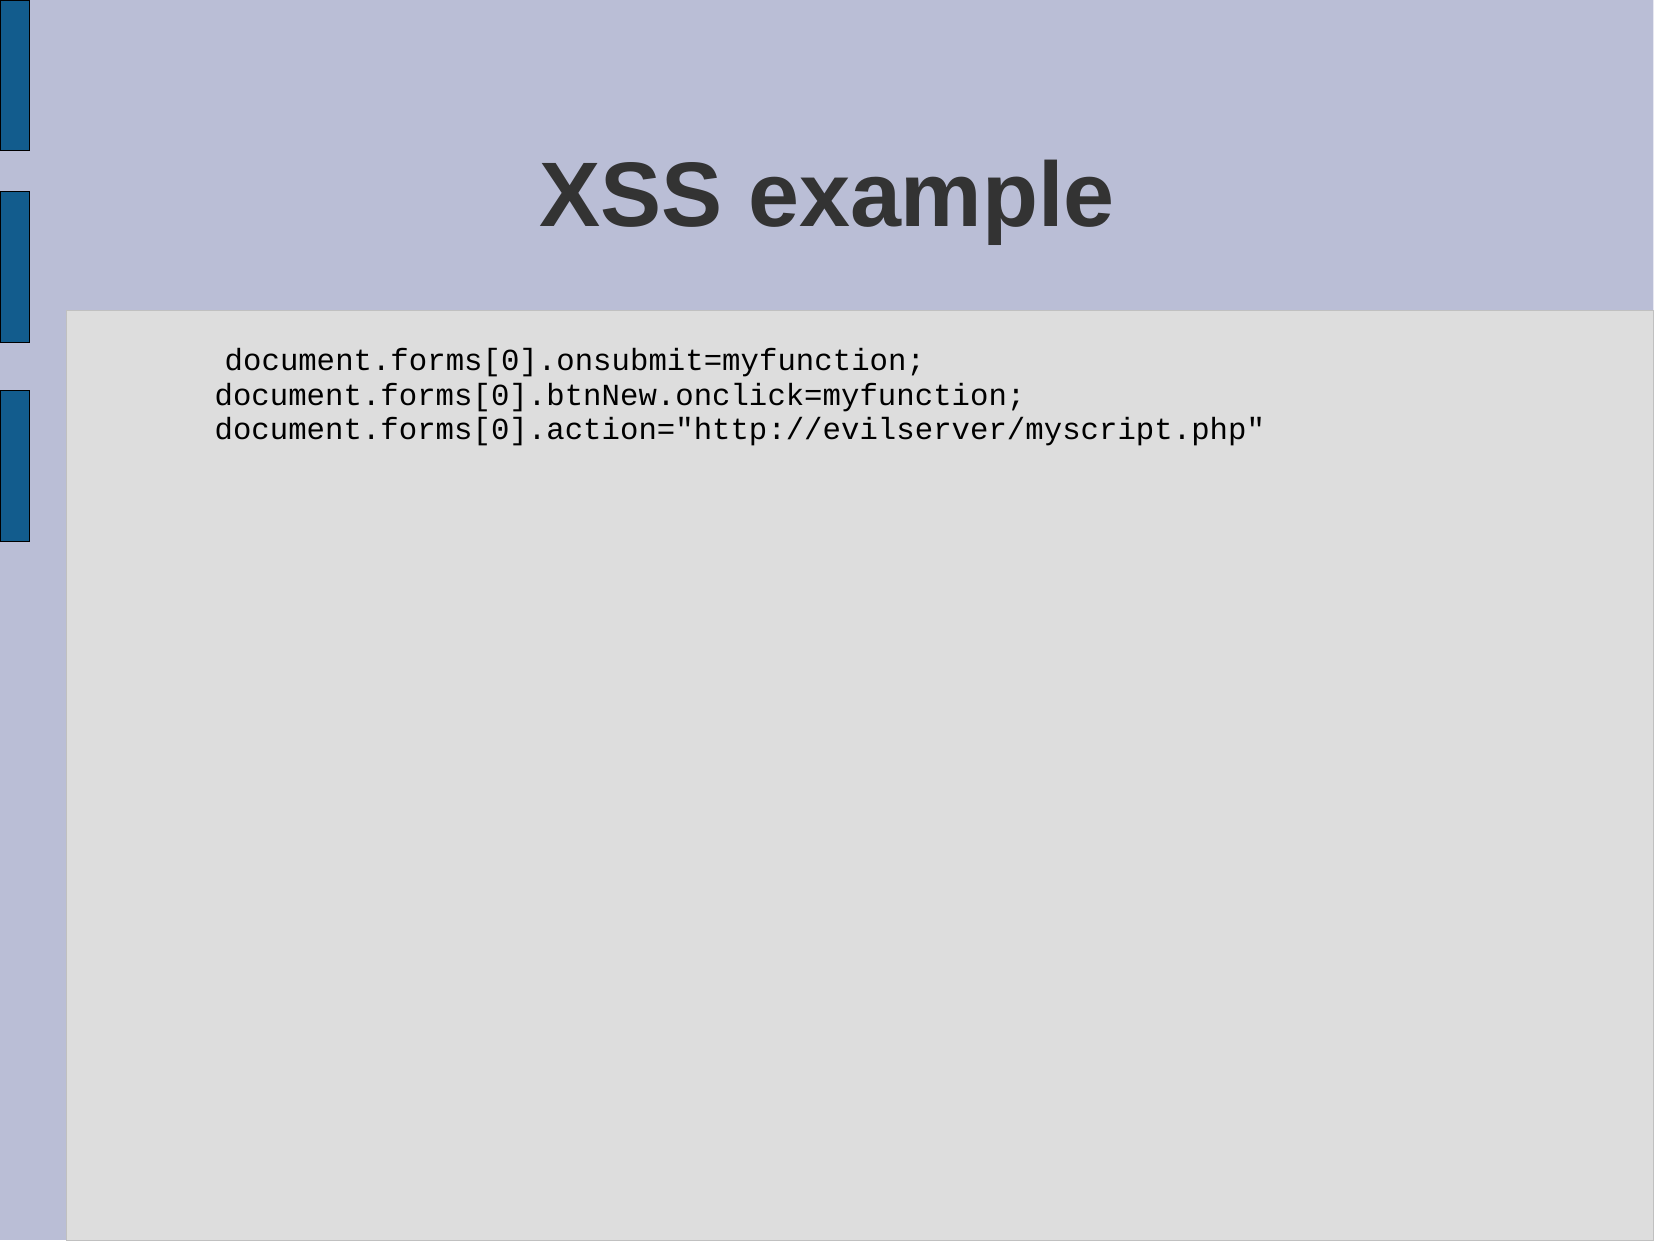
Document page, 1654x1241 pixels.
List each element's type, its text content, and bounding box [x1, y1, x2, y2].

chart [121, 344, 1534, 1127]
title XSS example [121, 91, 1534, 299]
